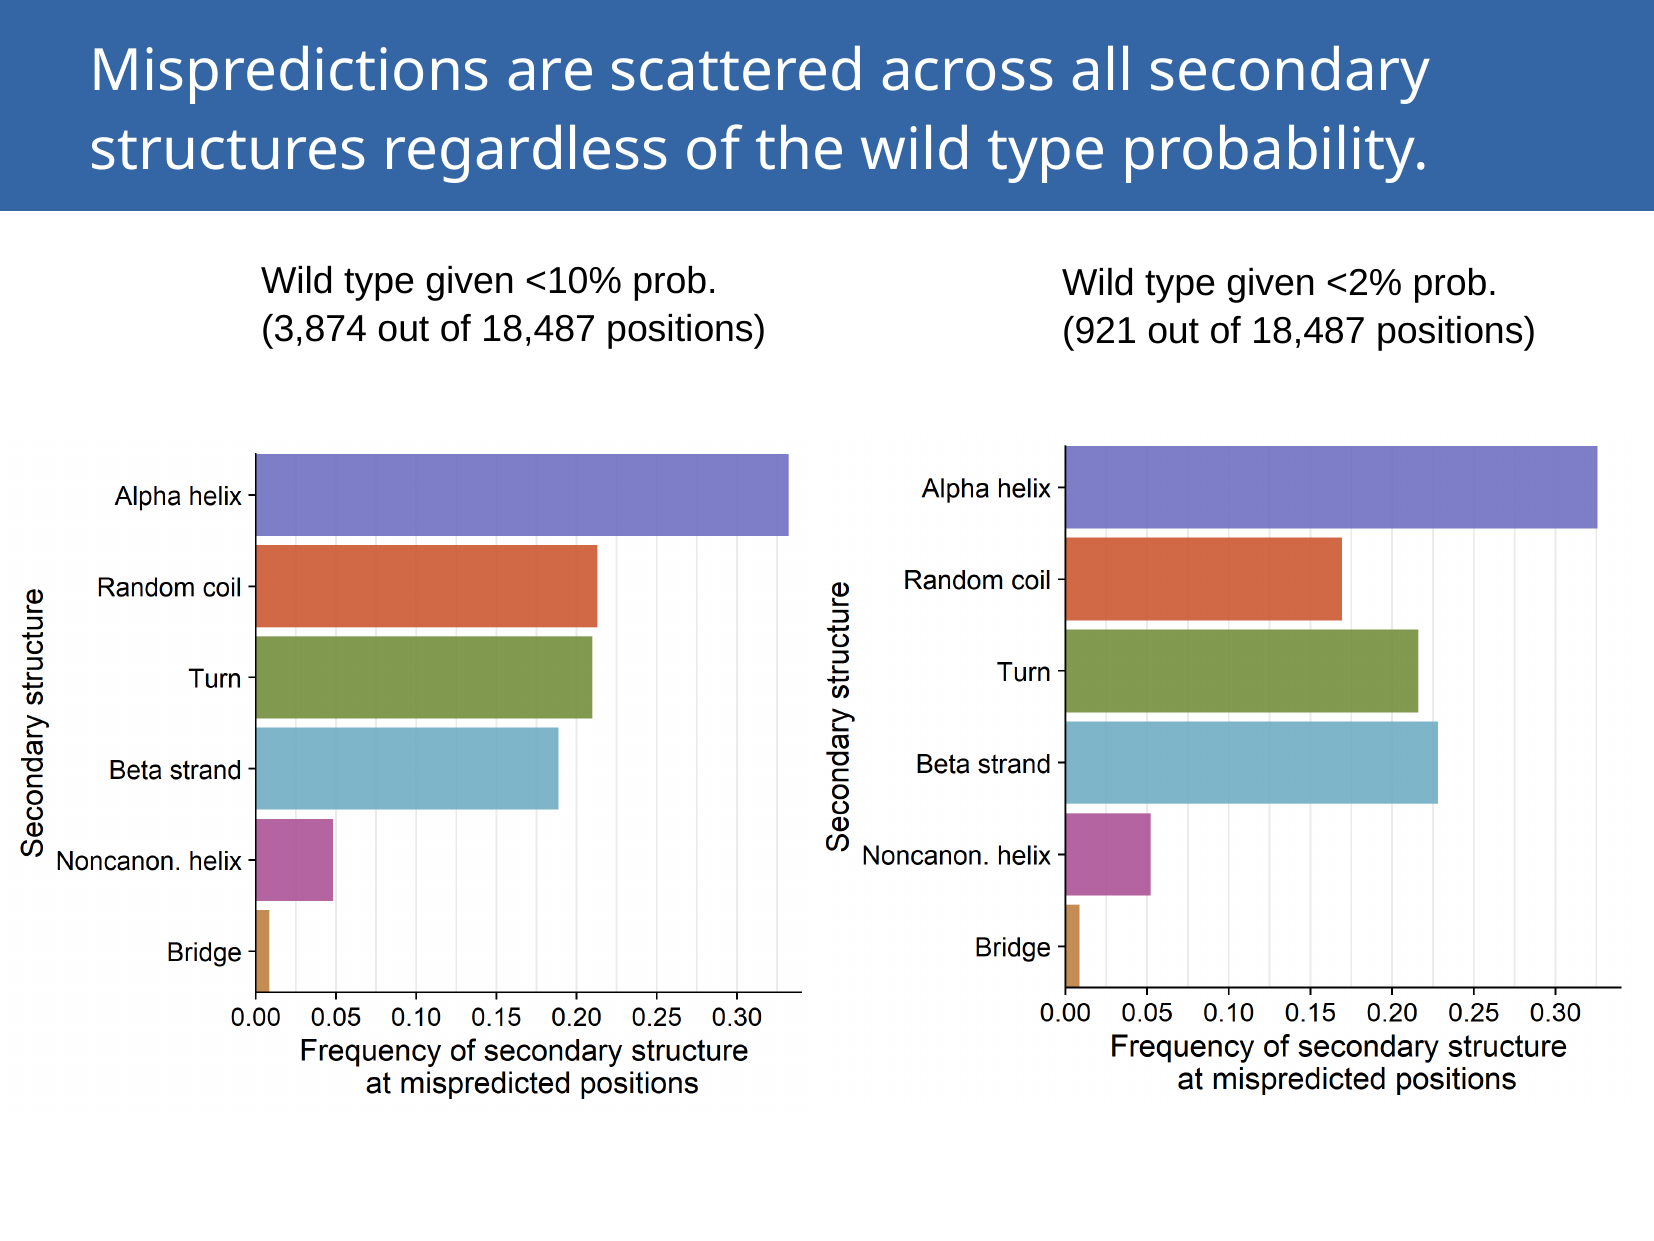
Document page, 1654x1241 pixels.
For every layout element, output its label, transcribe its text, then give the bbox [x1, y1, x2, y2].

text_box [0, 0, 1654, 211]
picture [5, 431, 1636, 1115]
text_box Mispredictions are scattered across all secondary structures regardless of the wild type probability. [0, 20, 1647, 245]
text_box Wild type given <10% prob. (3,874 out of 18,487 positions) [246, 252, 817, 394]
text_box Wild type given <2% prob. (921 out of 18,487 positions) [1047, 254, 1603, 360]
